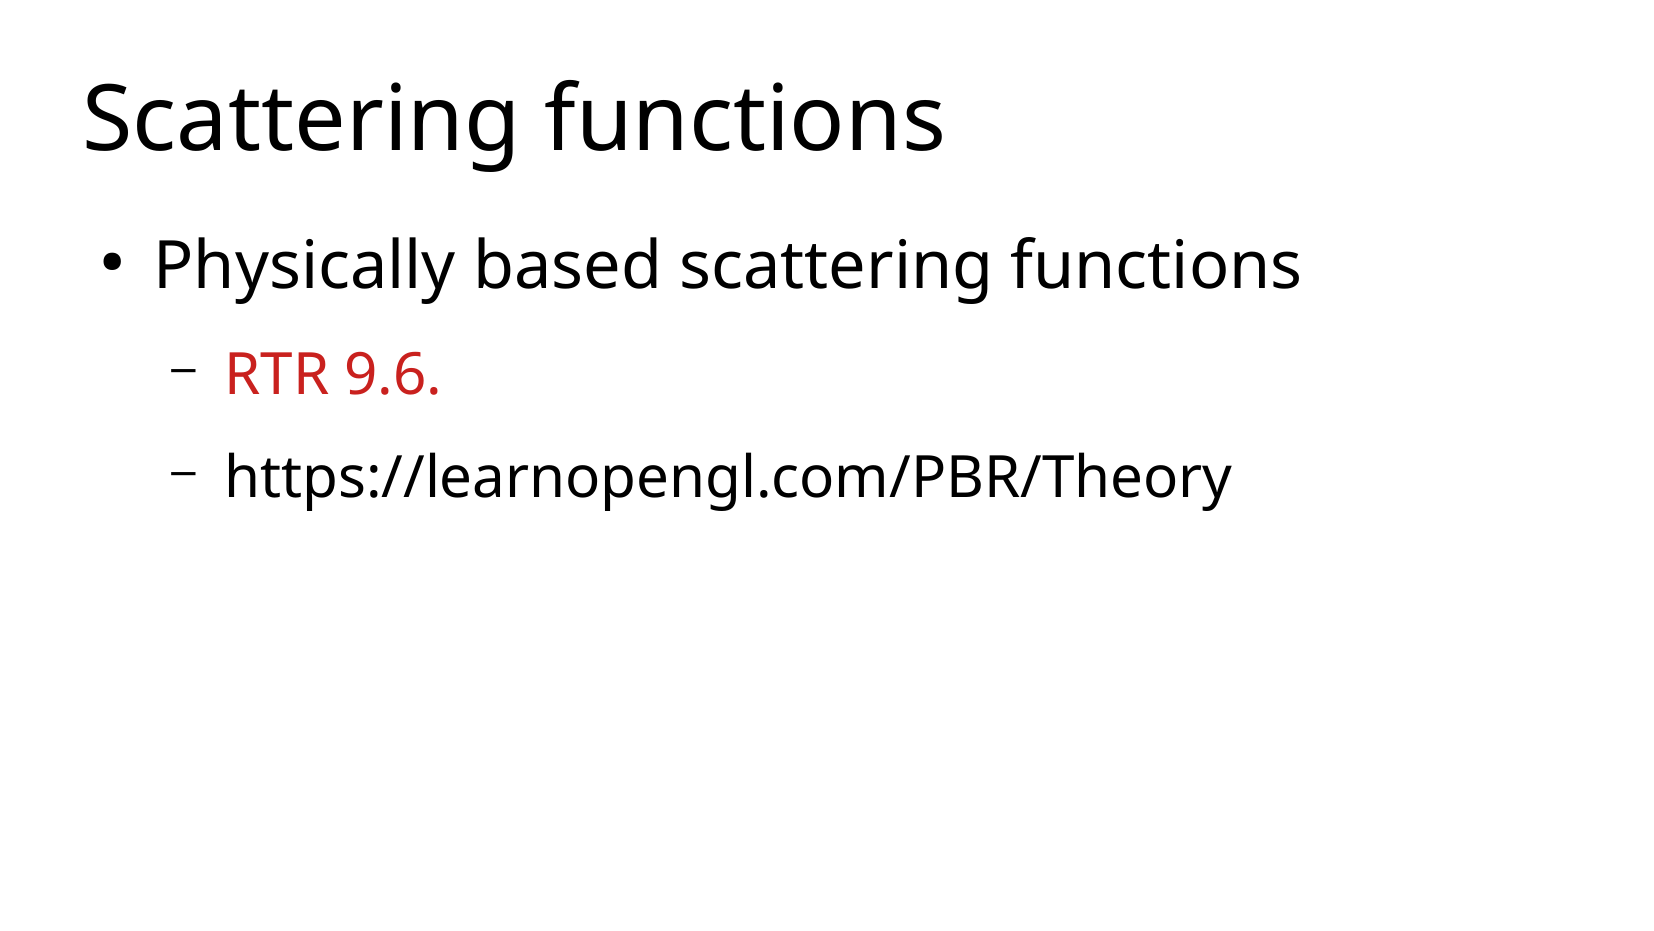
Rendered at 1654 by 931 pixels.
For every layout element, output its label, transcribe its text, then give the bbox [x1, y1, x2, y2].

title Scattering functions [82, 37, 1571, 193]
list Physically based scattering functions RTR 9.6. https://learnopengl.com/PBR/Theory [82, 217, 1571, 758]
